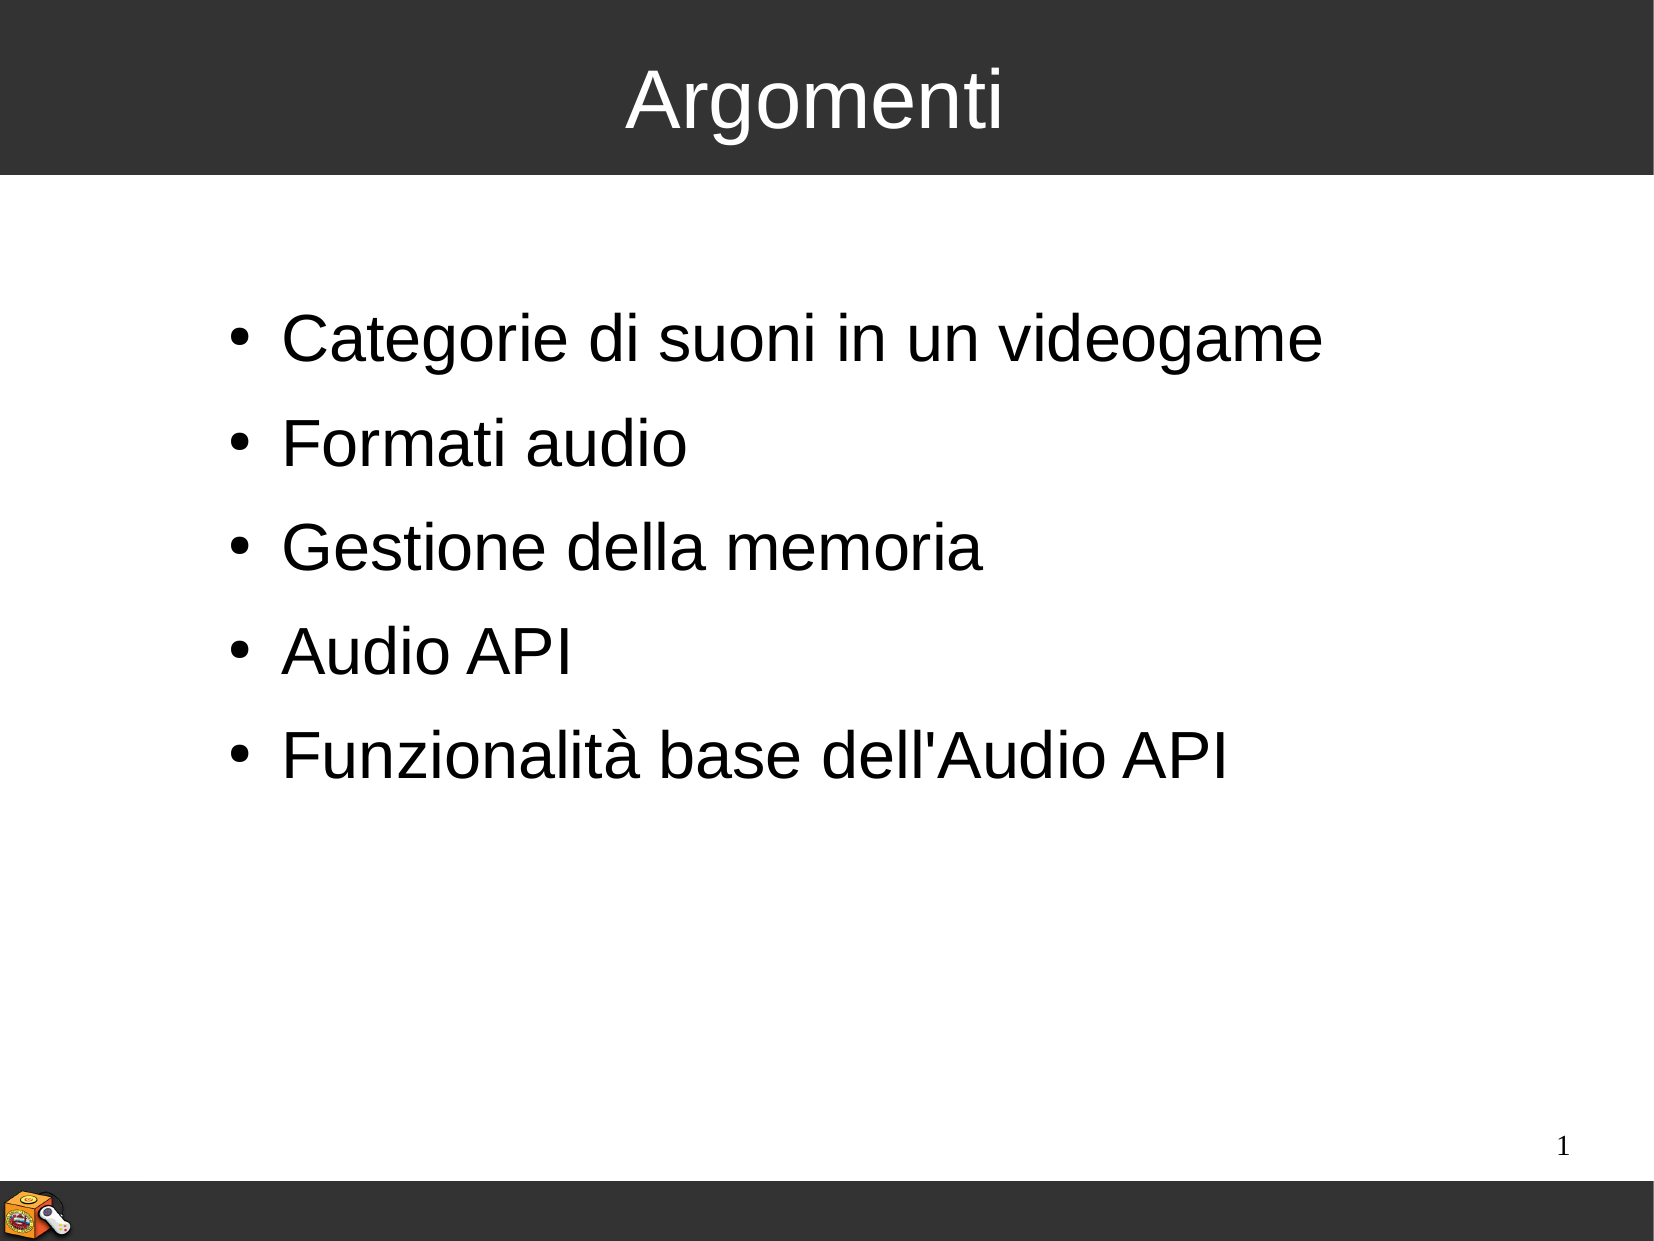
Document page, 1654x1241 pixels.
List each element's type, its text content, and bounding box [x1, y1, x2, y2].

picture [0, 0, 1654, 175]
title Argomenti [82, 3, 1571, 196]
picture [0, 1181, 1654, 1241]
list Categorie di suoni in un videogame Formati audio Gestione della memoria Audio API Funzionalità base dell'Audio API [210, 301, 1432, 1100]
